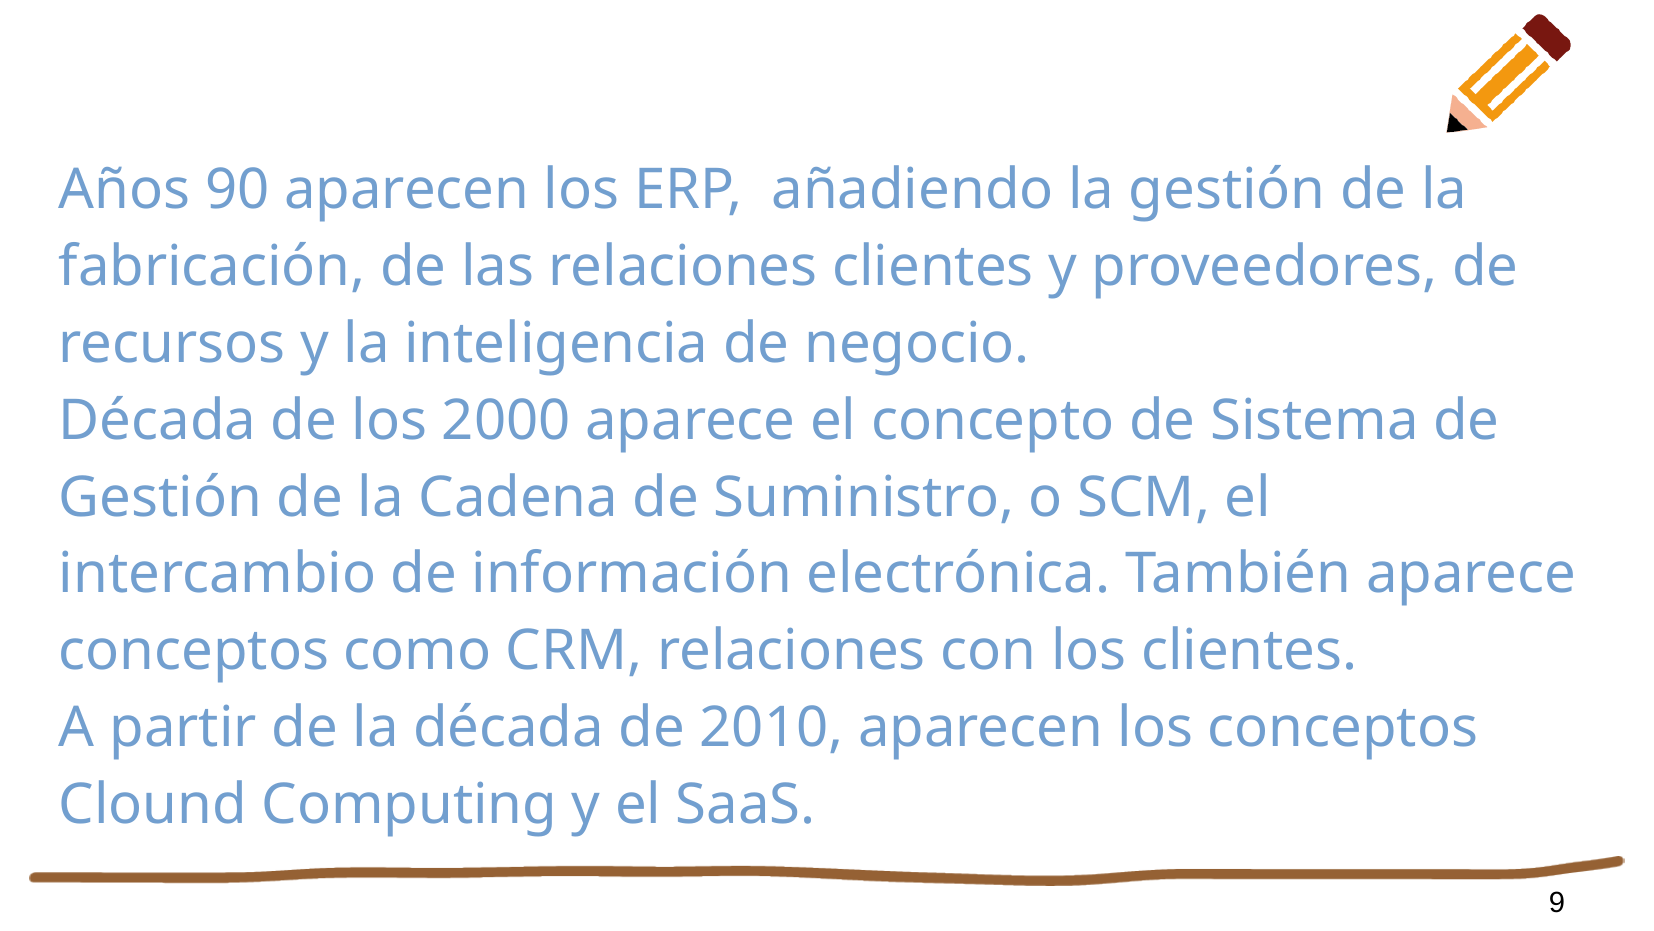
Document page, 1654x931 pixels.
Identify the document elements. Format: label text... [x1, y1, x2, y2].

title Años 90 aparecen los ERP, añadiendo la gestión de la fabricación, de las relaciones clientes y proveedores, de recursos y la inteligencia de negocio. Década de los 2000 aparece el concepto de Sistema de Gestión de la Cadena de Suministro, o SCM, el intercambio de información electrónica. También aparece conceptos como CRM, relaciones con los clientes. A partir de la década de 2010, aparecen los conceptos Clound Computing y el SaaS. [59, 62, 1595, 926]
picture [1595, 856, 1625, 886]
picture [1446, 14, 1571, 62]
picture [29, 856, 59, 886]
